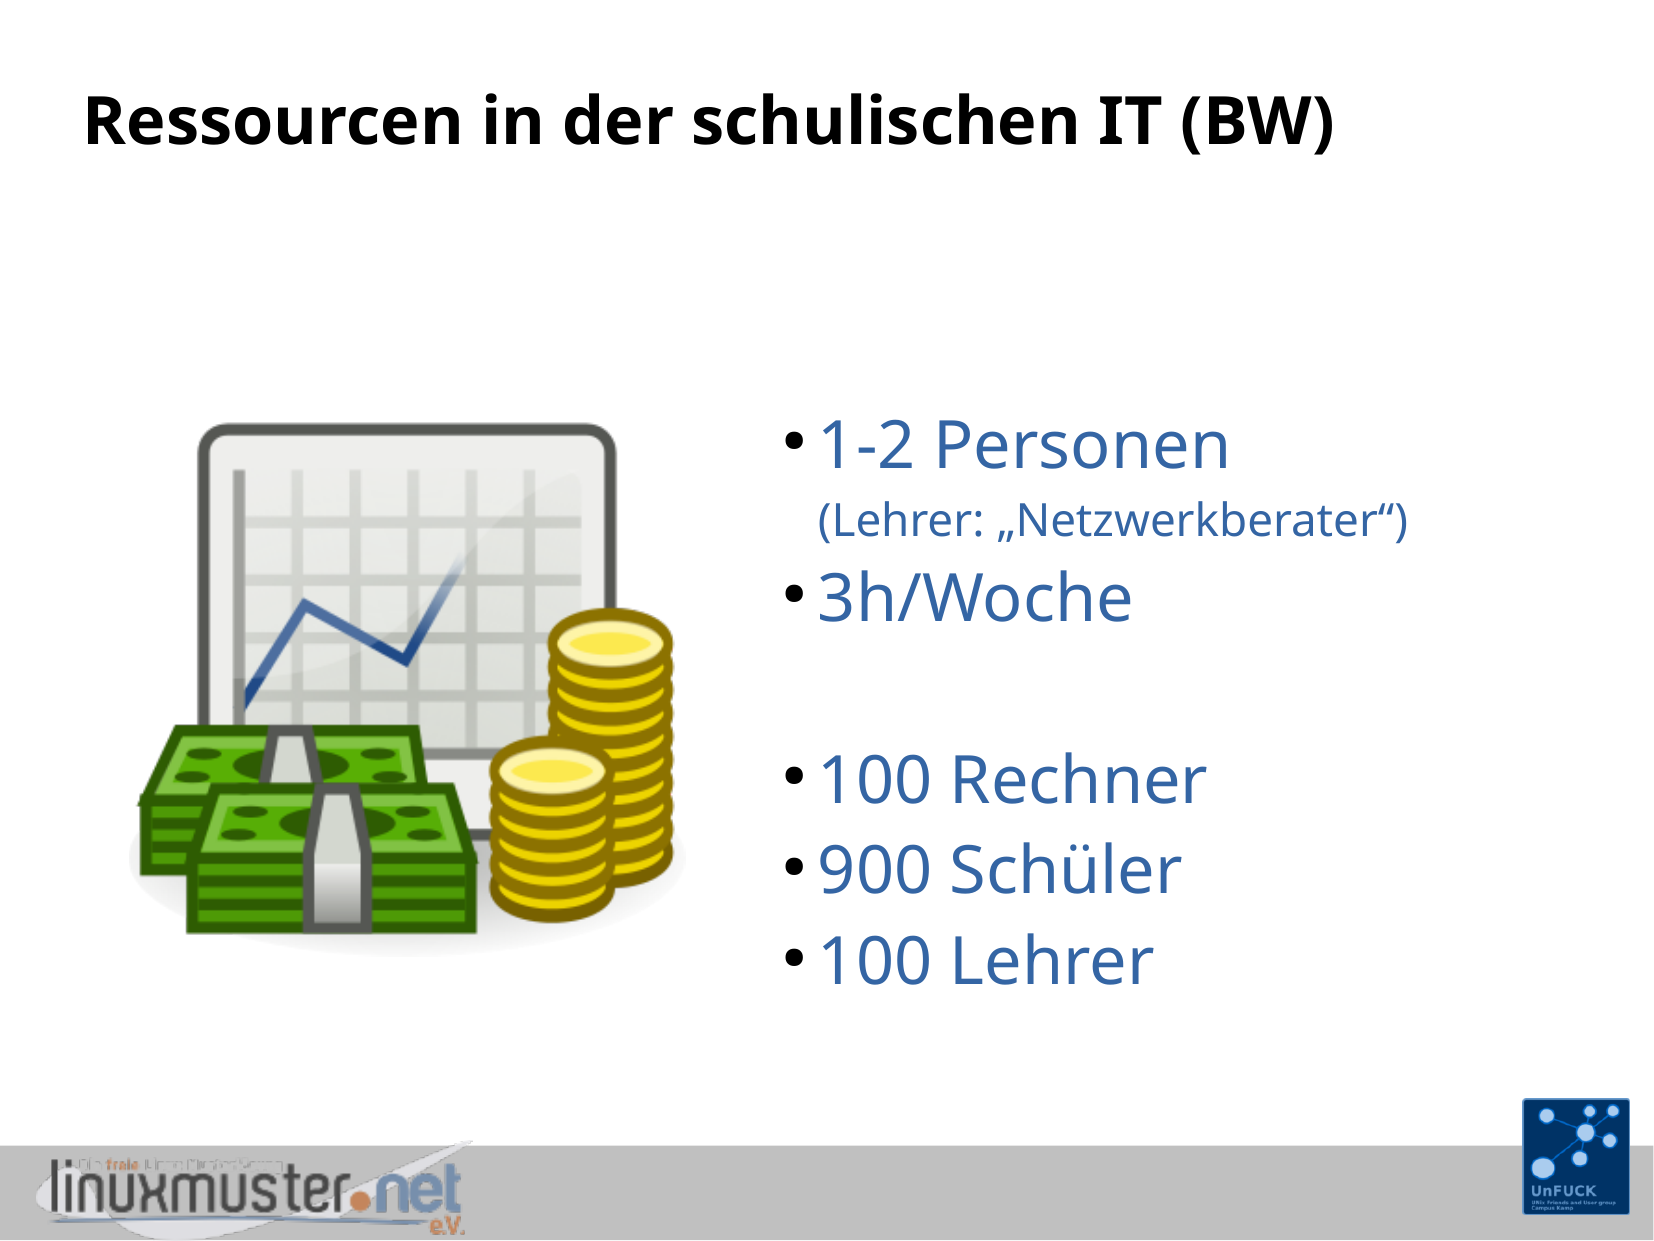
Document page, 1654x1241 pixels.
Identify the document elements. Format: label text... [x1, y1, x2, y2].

title Ressourcen in der schulischen IT (BW) [82, 49, 1571, 189]
text_box 1-2 Personen (Lehrer: „Netzwerkberater“) 3h/Woche 100 Rechner 900 Schüler 100 Lehrer [767, 389, 1583, 907]
picture [129, 401, 686, 957]
picture [1522, 1098, 1630, 1215]
picture [36, 1140, 473, 1241]
